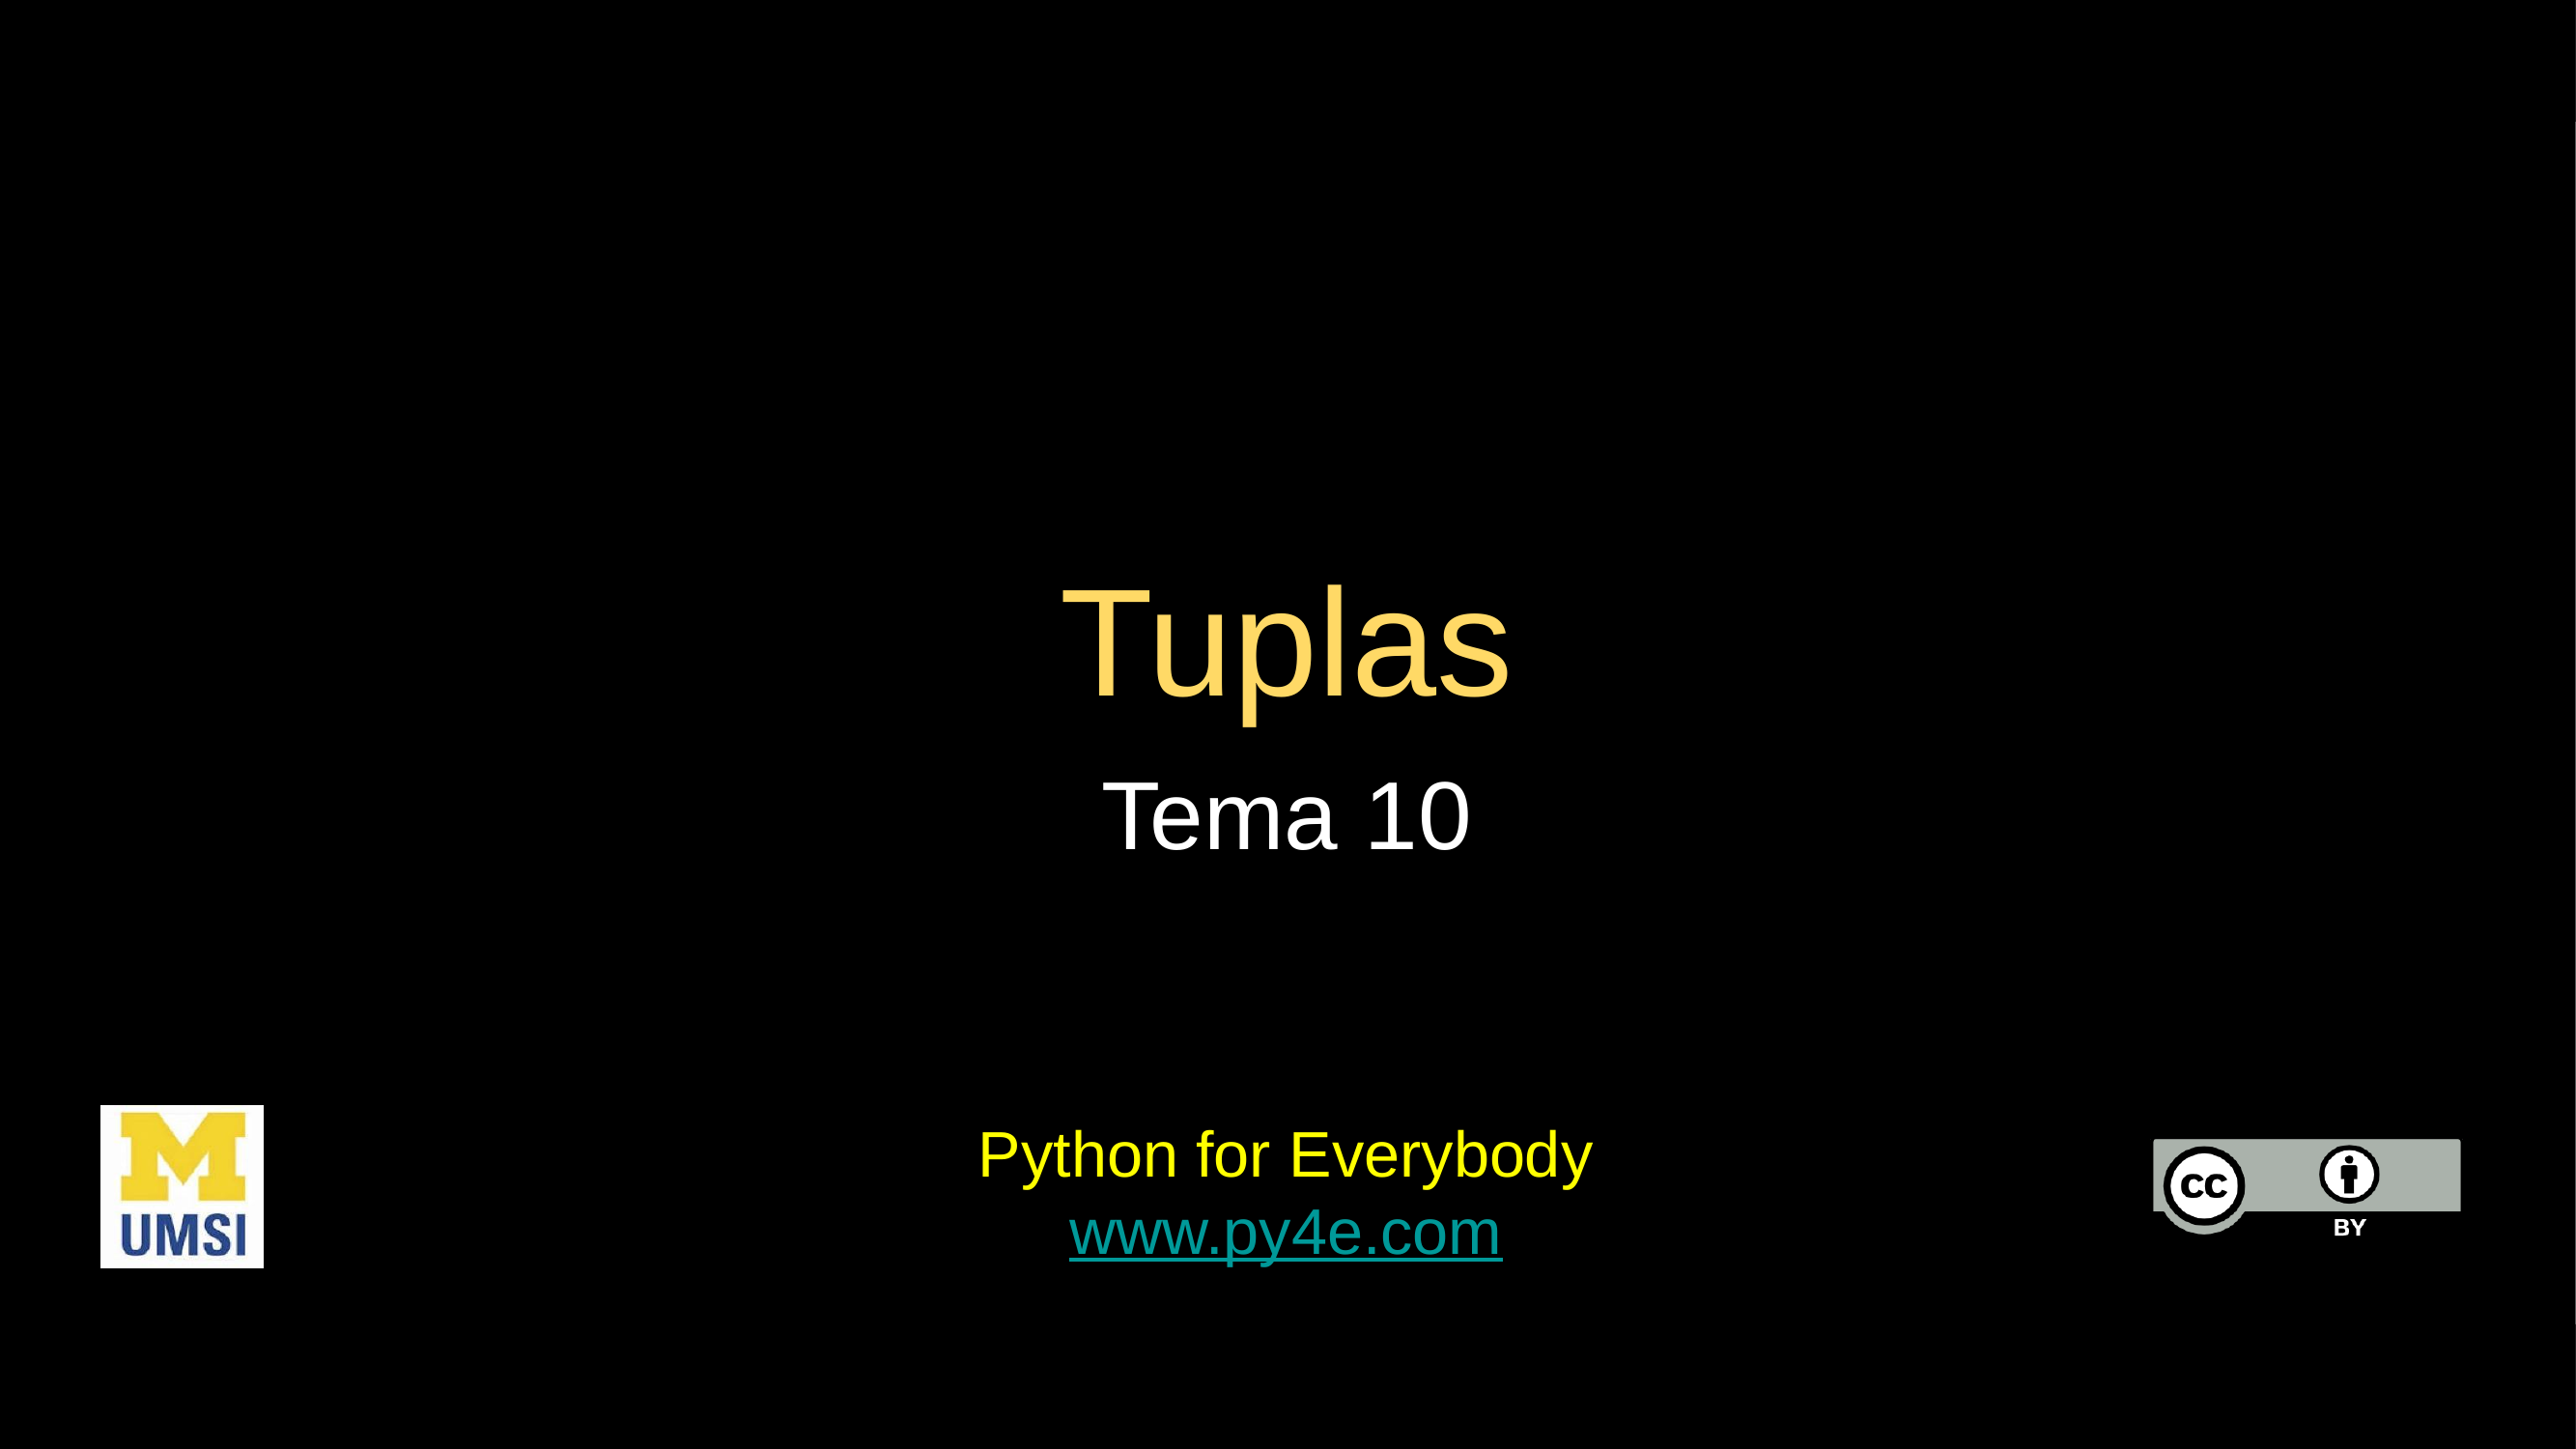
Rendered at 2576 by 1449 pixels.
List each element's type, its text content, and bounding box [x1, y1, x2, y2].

list Tema 10 [183, 746, 2391, 914]
picture [100, 1105, 264, 1268]
picture [2150, 1136, 2463, 1242]
text_box Python for Everybody www.py4e.com [501, 1109, 2071, 1271]
title Tuplas [183, 243, 2391, 733]
